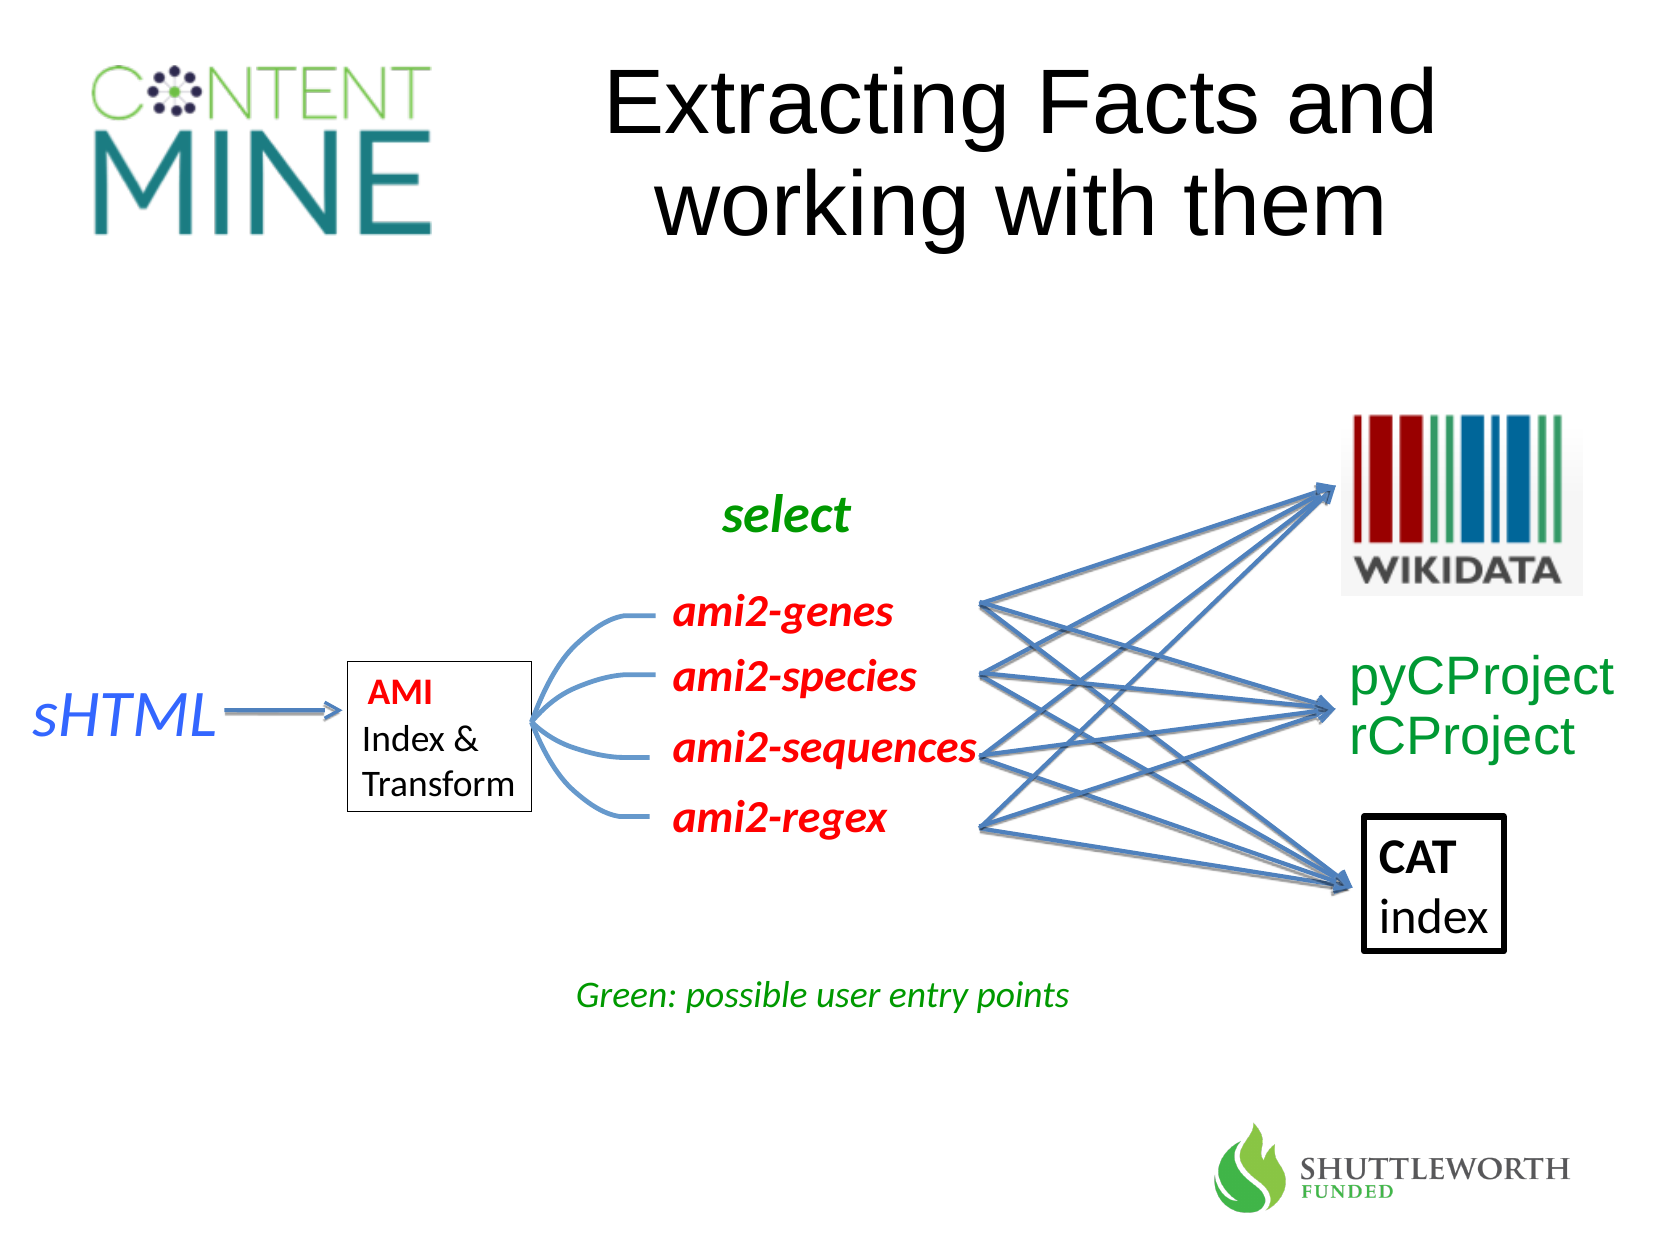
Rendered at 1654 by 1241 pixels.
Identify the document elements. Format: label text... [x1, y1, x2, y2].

text_box Green: possible user entry points [561, 962, 1128, 1023]
text_box select [707, 470, 880, 551]
text_box ami2-sequences [657, 708, 998, 779]
text_box pyCProject rCProject [1334, 637, 1654, 793]
picture [1200, 1112, 1581, 1222]
text_box sHTML [17, 662, 237, 758]
text_box ami2-regex [657, 779, 998, 850]
text_box CAT index [1364, 816, 1504, 952]
text_box ami2-genes [657, 572, 998, 643]
text_box ami2-species [657, 637, 951, 708]
text_box AMI [352, 659, 449, 720]
text_box Index & Transform [347, 661, 532, 812]
picture [1341, 403, 1583, 596]
picture [91, 64, 432, 236]
title Extracting Facts and working with them [472, 49, 1571, 257]
